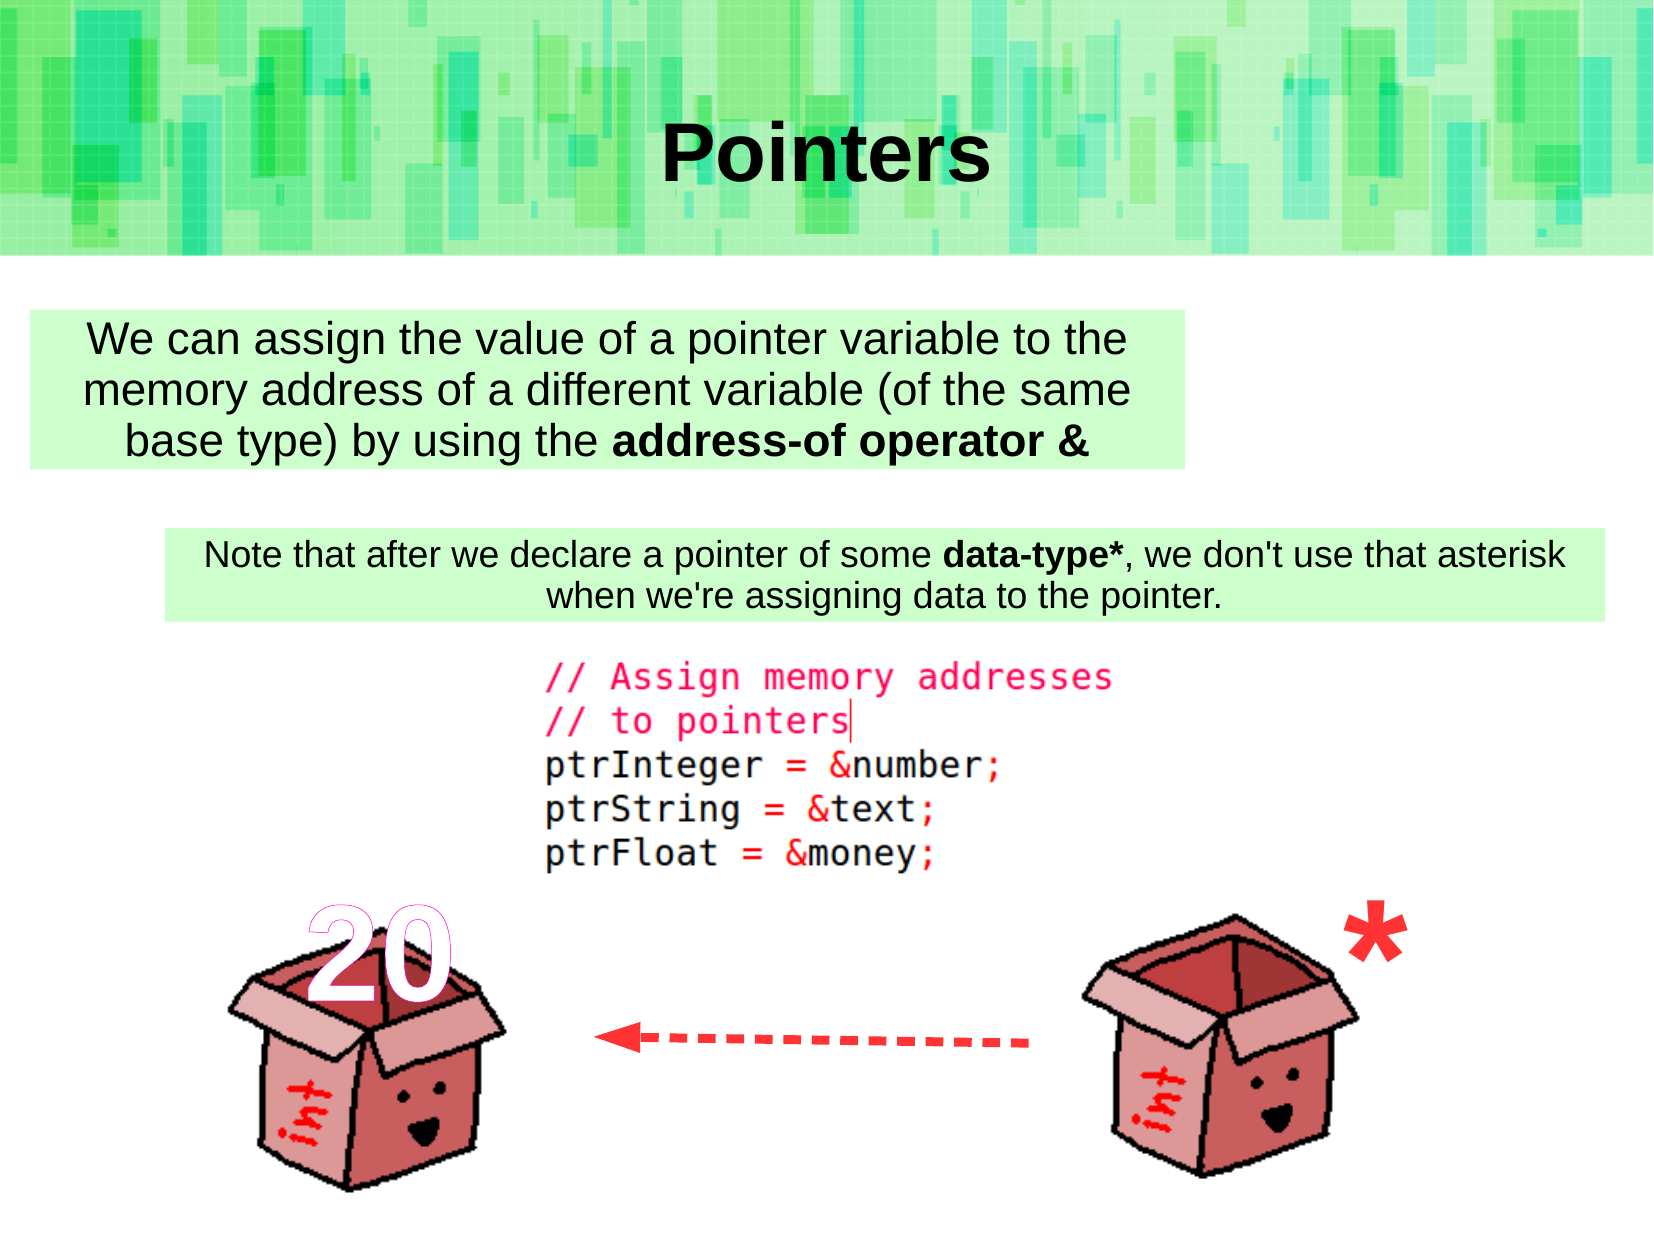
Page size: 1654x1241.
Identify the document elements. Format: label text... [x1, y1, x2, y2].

text_box 20 [237, 873, 523, 1034]
text_box We can assign the value of a pointer variable to the memory address of a different variable (of the same base type) by using the address-of operator & [30, 309, 1186, 470]
picture [0, 0, 1654, 1241]
title Pointers [82, 49, 1571, 257]
text_box * [1328, 856, 1464, 1059]
text_box Note that after we declare a pointer of some data-type*, we don't use that asterisk when we're assigning data to the pointer. [165, 528, 1606, 622]
